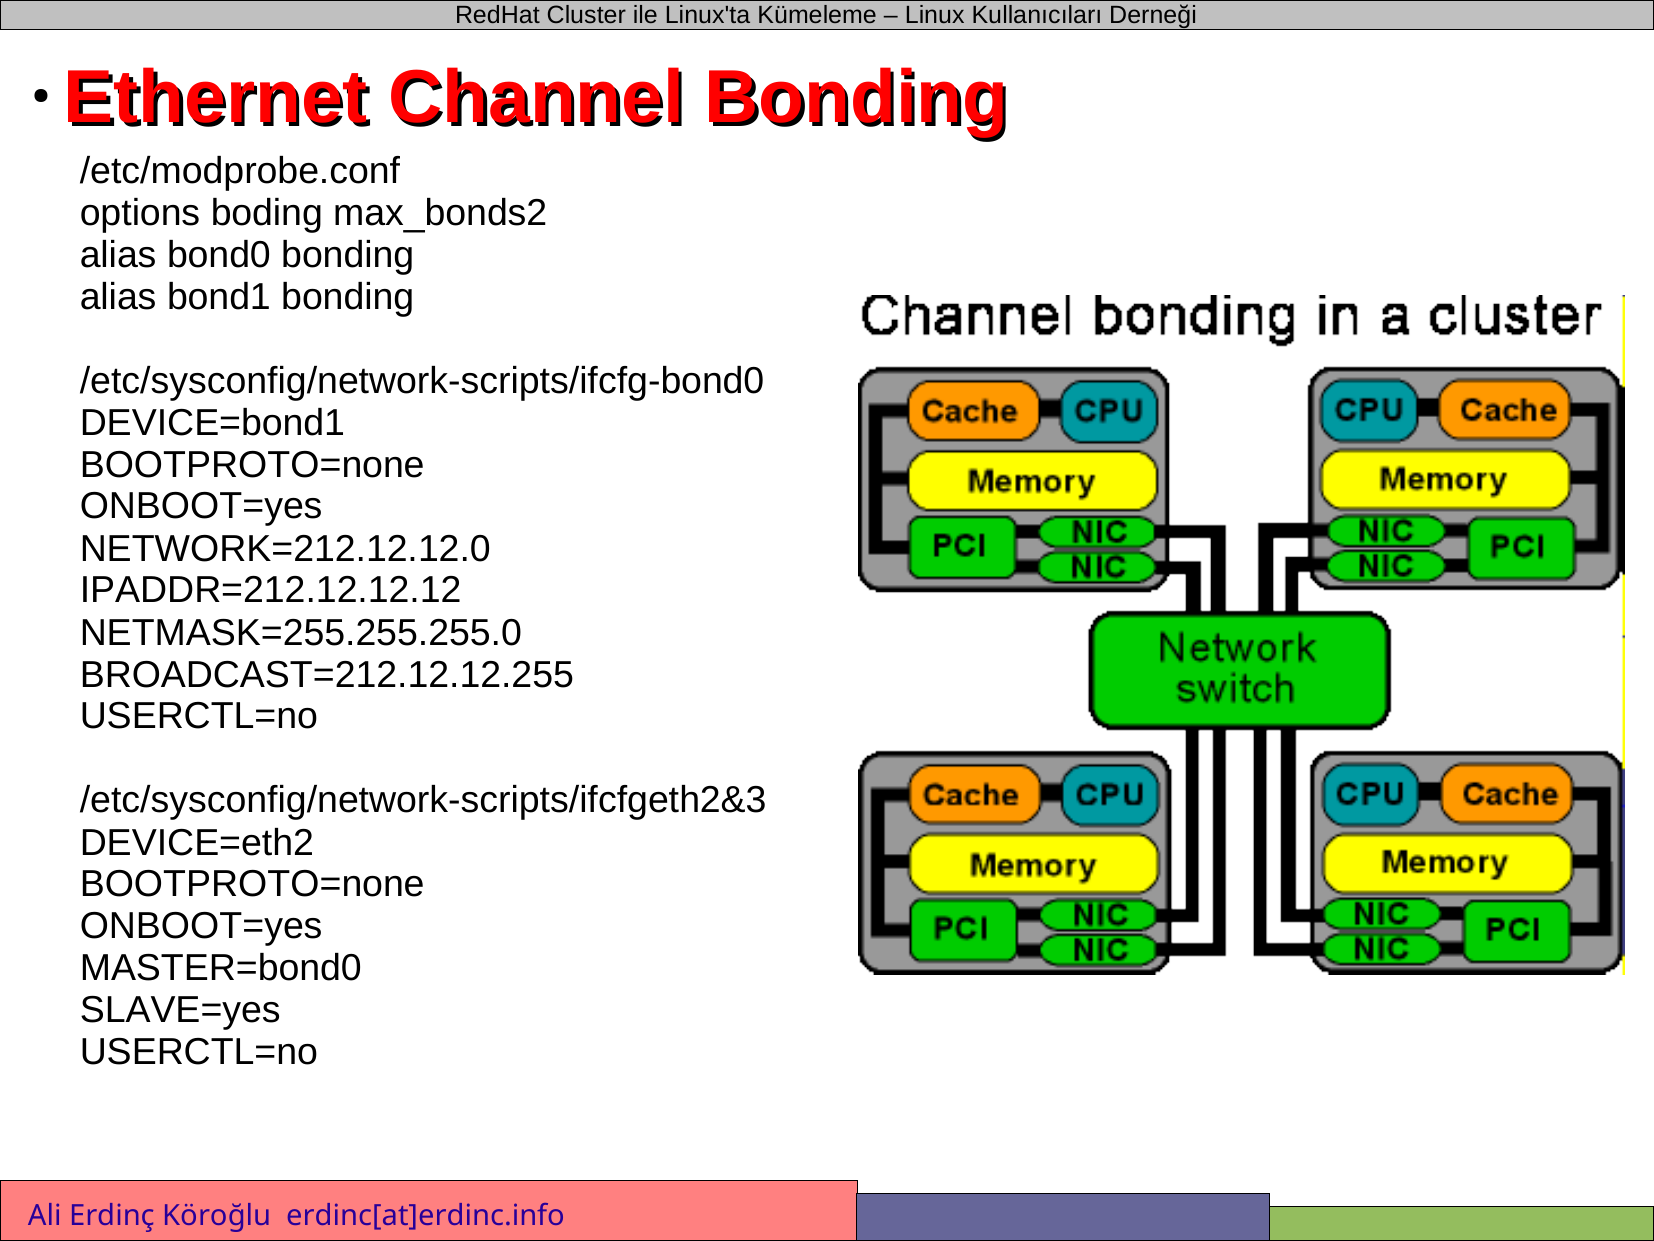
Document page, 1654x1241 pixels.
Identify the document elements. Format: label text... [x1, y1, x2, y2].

picture [858, 295, 1625, 975]
text_box [0, 1180, 1654, 1241]
text_box Ethernet Channel Bonding [17, 47, 1025, 160]
text_box Ali Erdinç Köroğlu erdinc[at]erdinc.info http://www.erdinc.info [13, 1186, 853, 1241]
text_box RedHat Cluster ile Linux'ta Kümeleme – Linux Kullanıcıları Derneği [0, 0, 1654, 30]
text_box /etc/modprobe.conf options boding max_bonds2 alias bond0 bonding alias bond1 bonding /etc/sysconfig/network-scripts/ifcfg-bond0 DEVICE=bond1 BOOTPROTO=none ONBOOT=yes NETWORK=212.12.12.0 IPADDR=212.12.12.12 NETMASK=255.255.255.0 BROADCAST=212.12.12.255 USERCTL=no /etc/sysconfig/network-scripts/ifcfgeth2&3 DEVICE=eth2 BOOTPROTO=none ONBOOT=yes MASTER=bond0 SLAVE=yes USERCTL=no [64, 141, 804, 1180]
